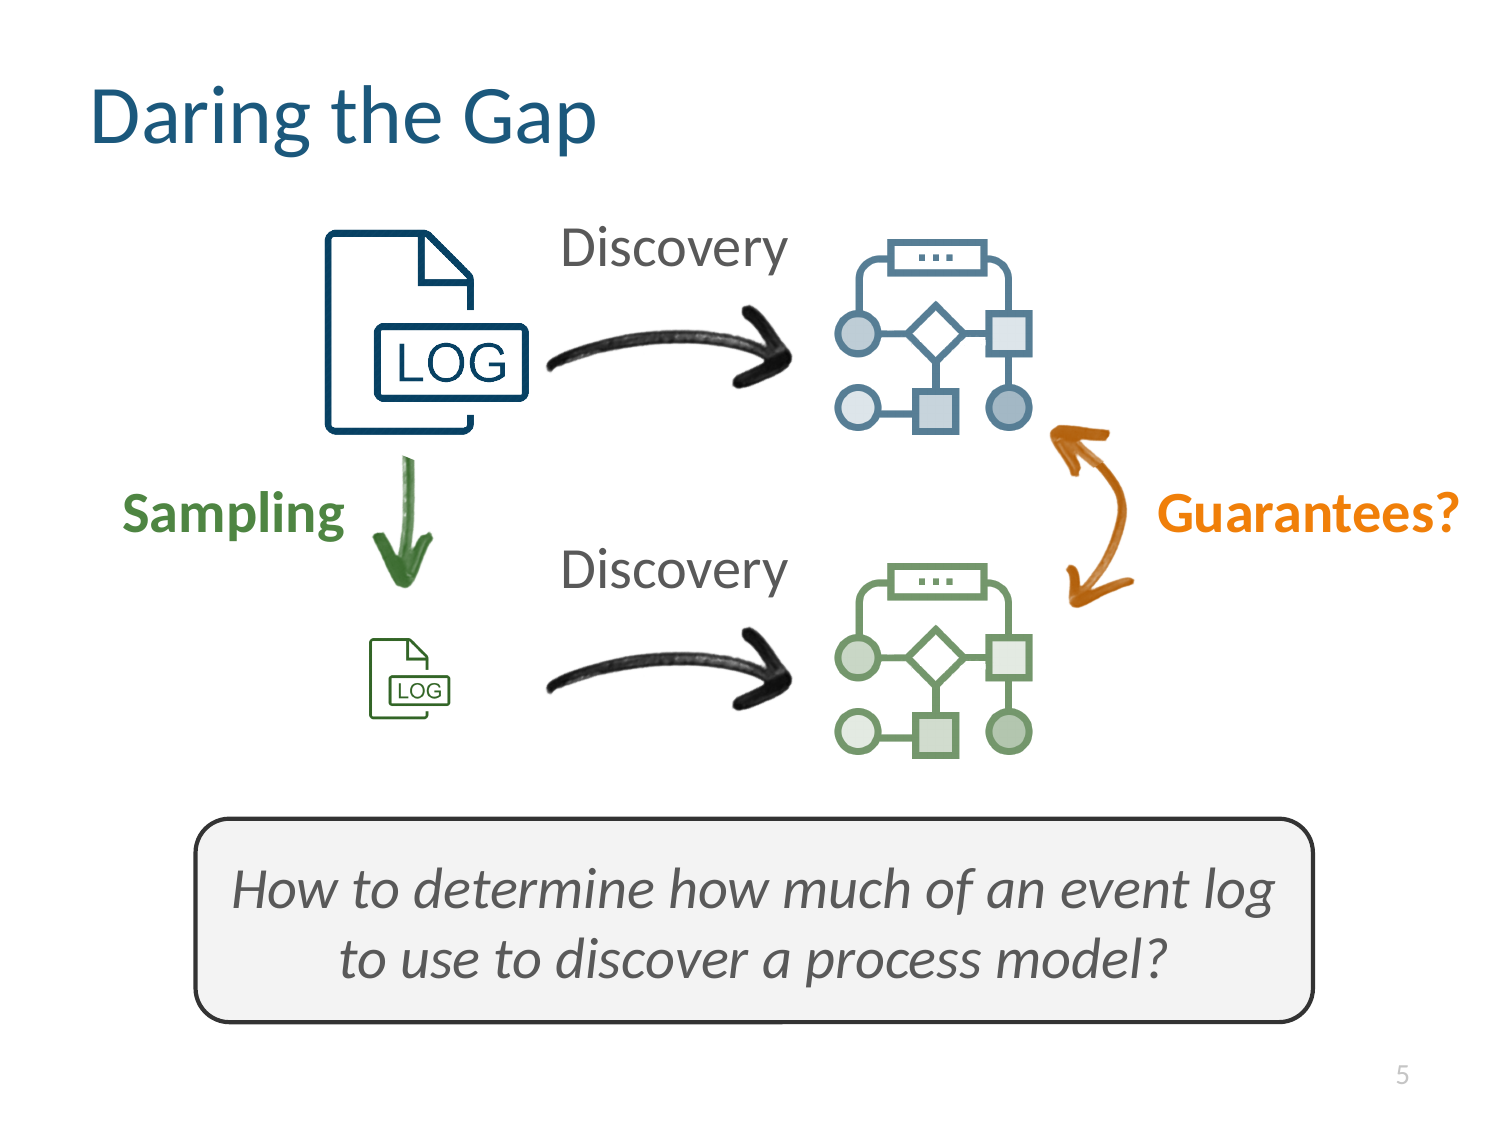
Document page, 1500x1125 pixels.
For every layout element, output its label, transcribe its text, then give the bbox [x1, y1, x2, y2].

text_box Discovery [546, 200, 804, 286]
text_box Sampling [107, 466, 360, 552]
text_box How to determine how much of an event log to use to discover a process model? [195, 818, 1313, 1023]
picture [815, 213, 1173, 778]
text_box Daring the Gap [75, 45, 1431, 175]
text_box Guarantees? [1142, 466, 1476, 552]
text_box <number> [1074, 1042, 1425, 1103]
picture [366, 635, 453, 722]
picture [317, 222, 536, 442]
picture [540, 608, 803, 814]
picture [540, 286, 803, 492]
text_box Discovery [545, 522, 803, 608]
picture [329, 444, 459, 593]
